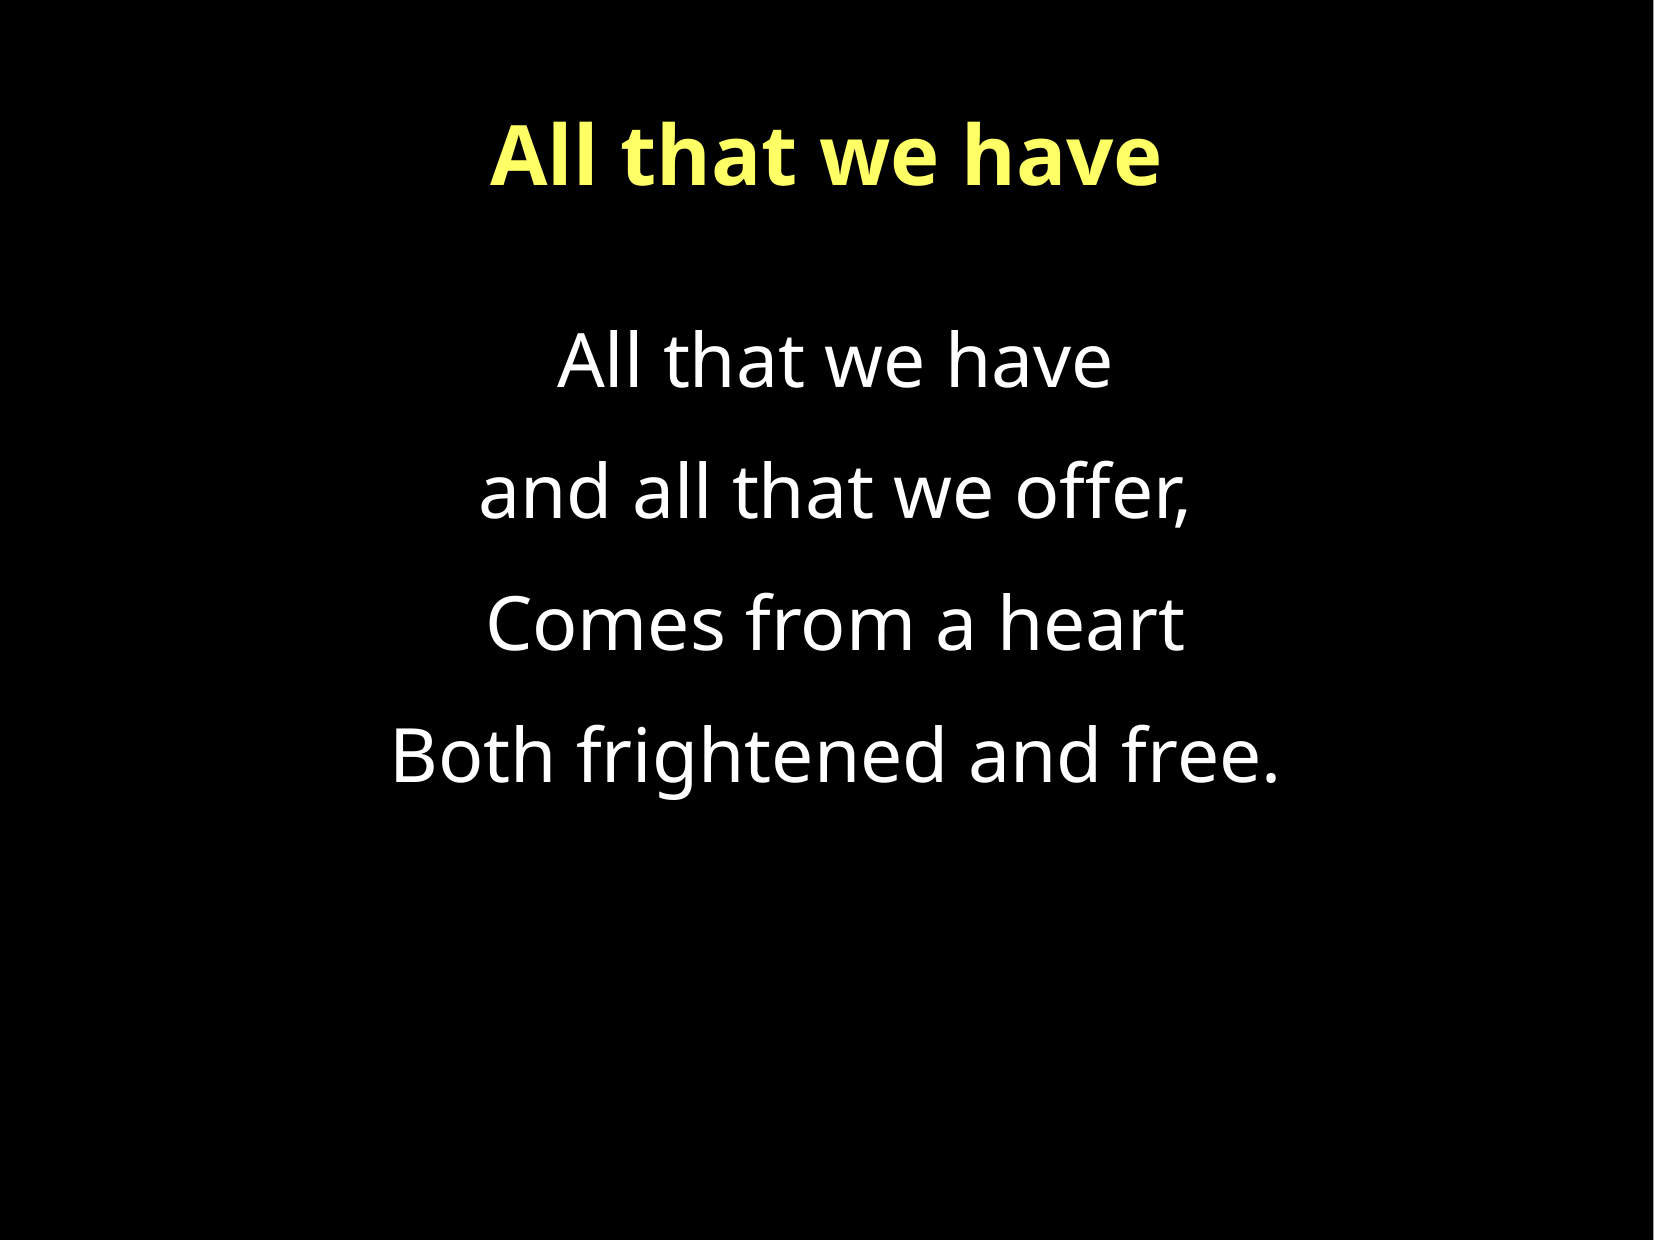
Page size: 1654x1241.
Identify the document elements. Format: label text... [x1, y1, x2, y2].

list All that we have and all that we offer, Comes from a heart Both frightened and free. [0, 307, 1654, 1027]
title All that we have [0, 49, 1654, 257]
